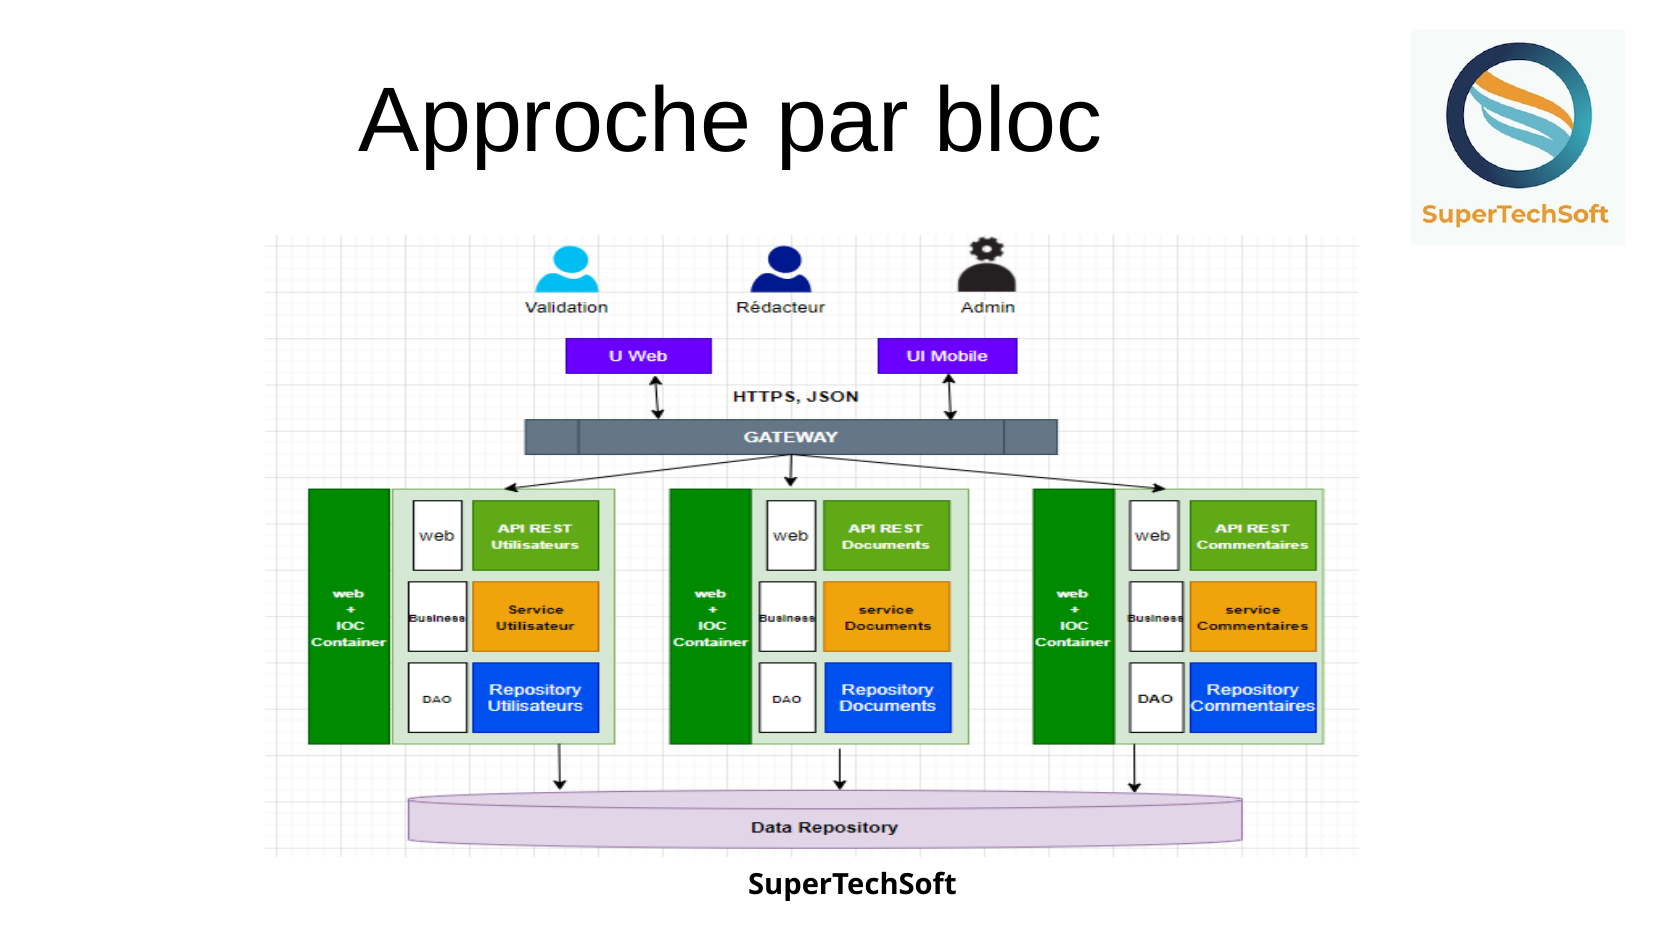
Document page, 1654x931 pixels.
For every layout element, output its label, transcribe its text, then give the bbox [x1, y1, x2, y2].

text_box SuperTechSoft [590, 857, 1115, 916]
title Approche par bloc [88, 58, 1400, 170]
picture [1411, 29, 1625, 245]
picture [265, 235, 1359, 857]
